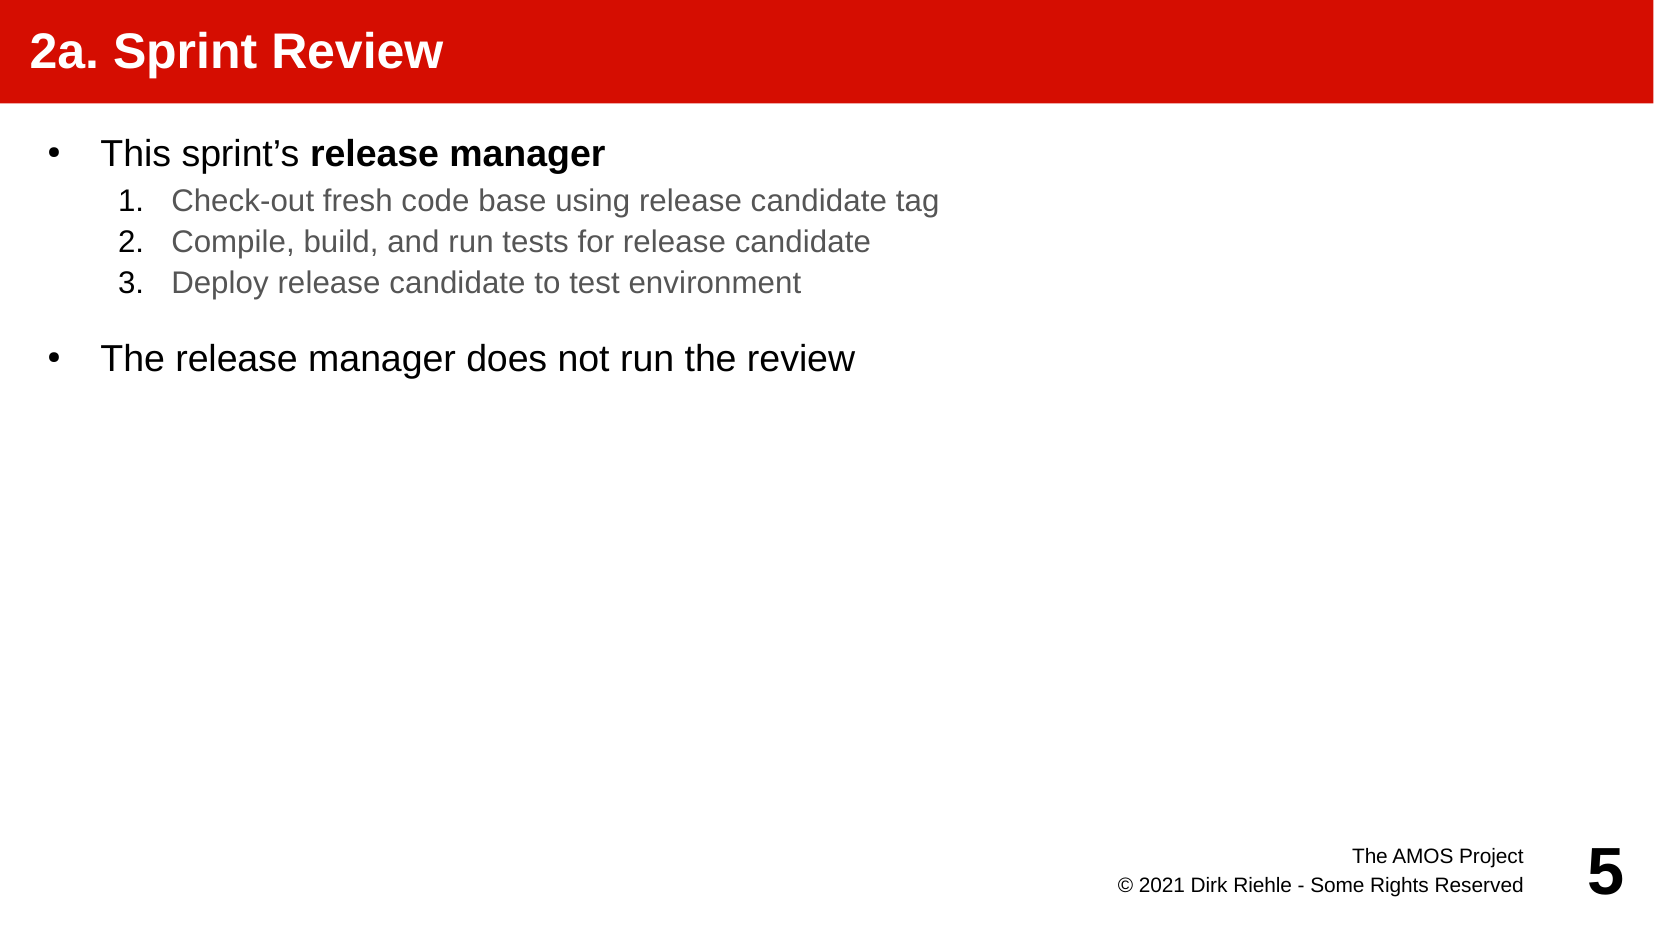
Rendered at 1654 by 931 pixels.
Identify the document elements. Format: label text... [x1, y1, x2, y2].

title 2a. Sprint Review [0, 0, 1654, 104]
list This sprint’s release manager Check-out fresh code base using release candidate tag Compile, build, and run tests for release candidate Deploy release candidate to test environment The release manager does not run the review [29, 132, 1625, 813]
